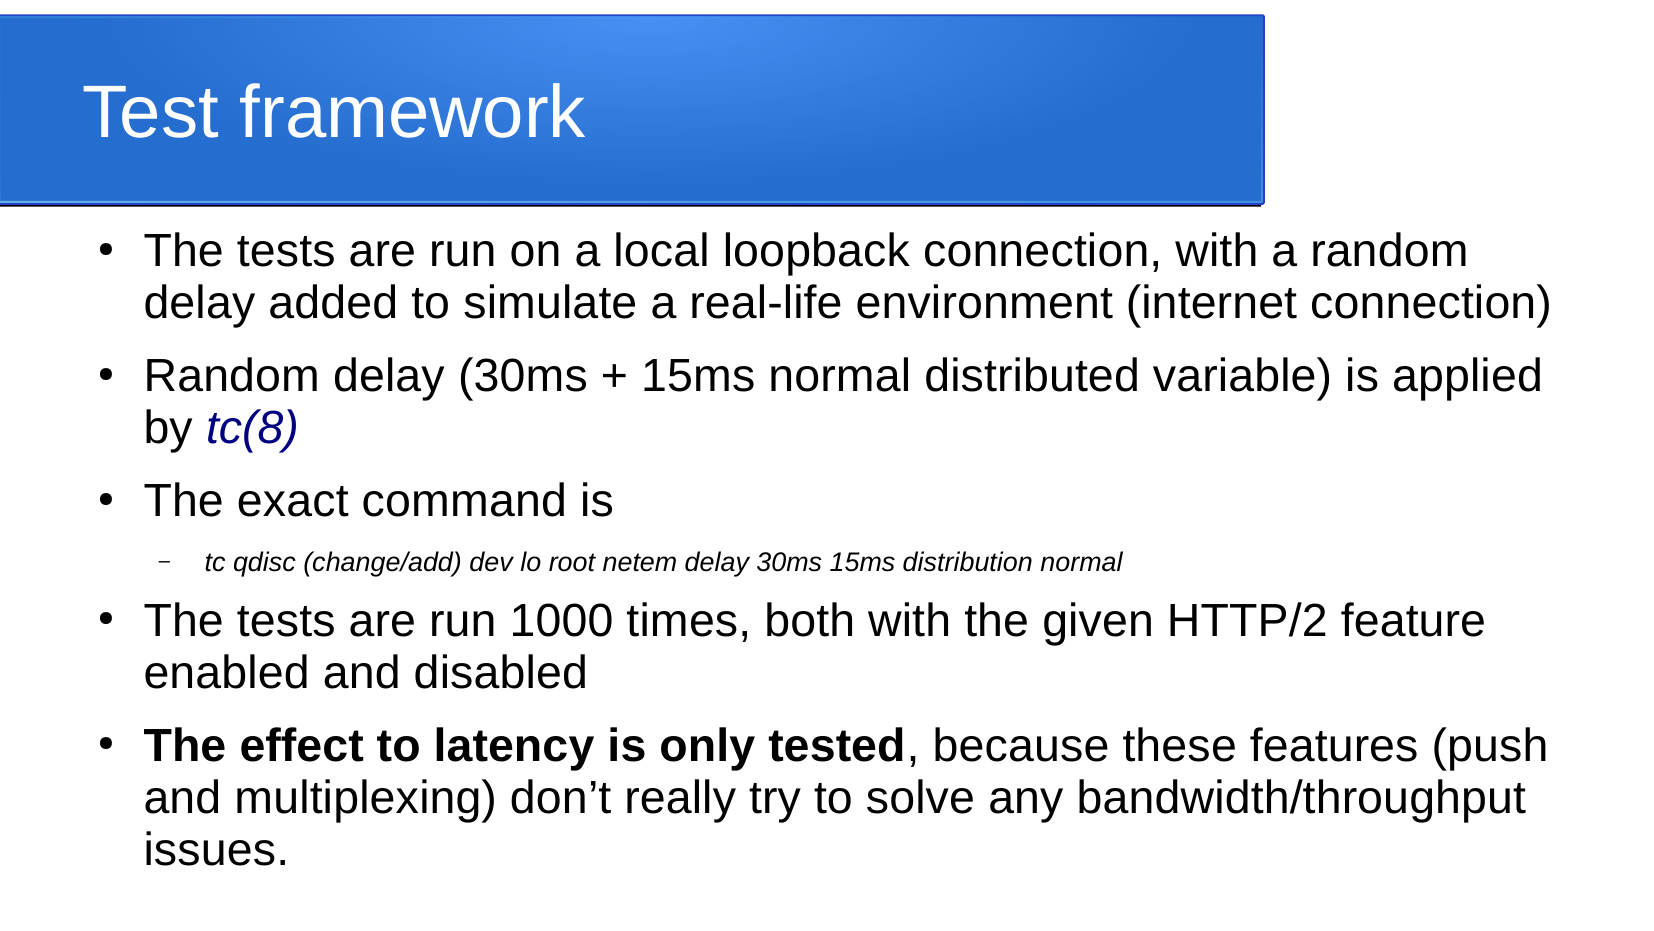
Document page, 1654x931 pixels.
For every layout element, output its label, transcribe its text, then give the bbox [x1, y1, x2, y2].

title Test framework [82, 35, 1235, 189]
list The tests are run on a local loopback connection, with a random delay added to simulate a real-life environment (internet connection) Random delay (30ms + 15ms normal distributed variable) is applied by tc(8) The exact command is tc qdisc (change/add) dev lo root netem delay 30ms 15ms distribution normal The tests are run 1000 times, both with the given HTTP/2 feature enabled and disabled The effect to latency is only tested, because these features (push and multiplexing) don’t really try to solve any bandwidth/throughput issues. [82, 224, 1571, 886]
